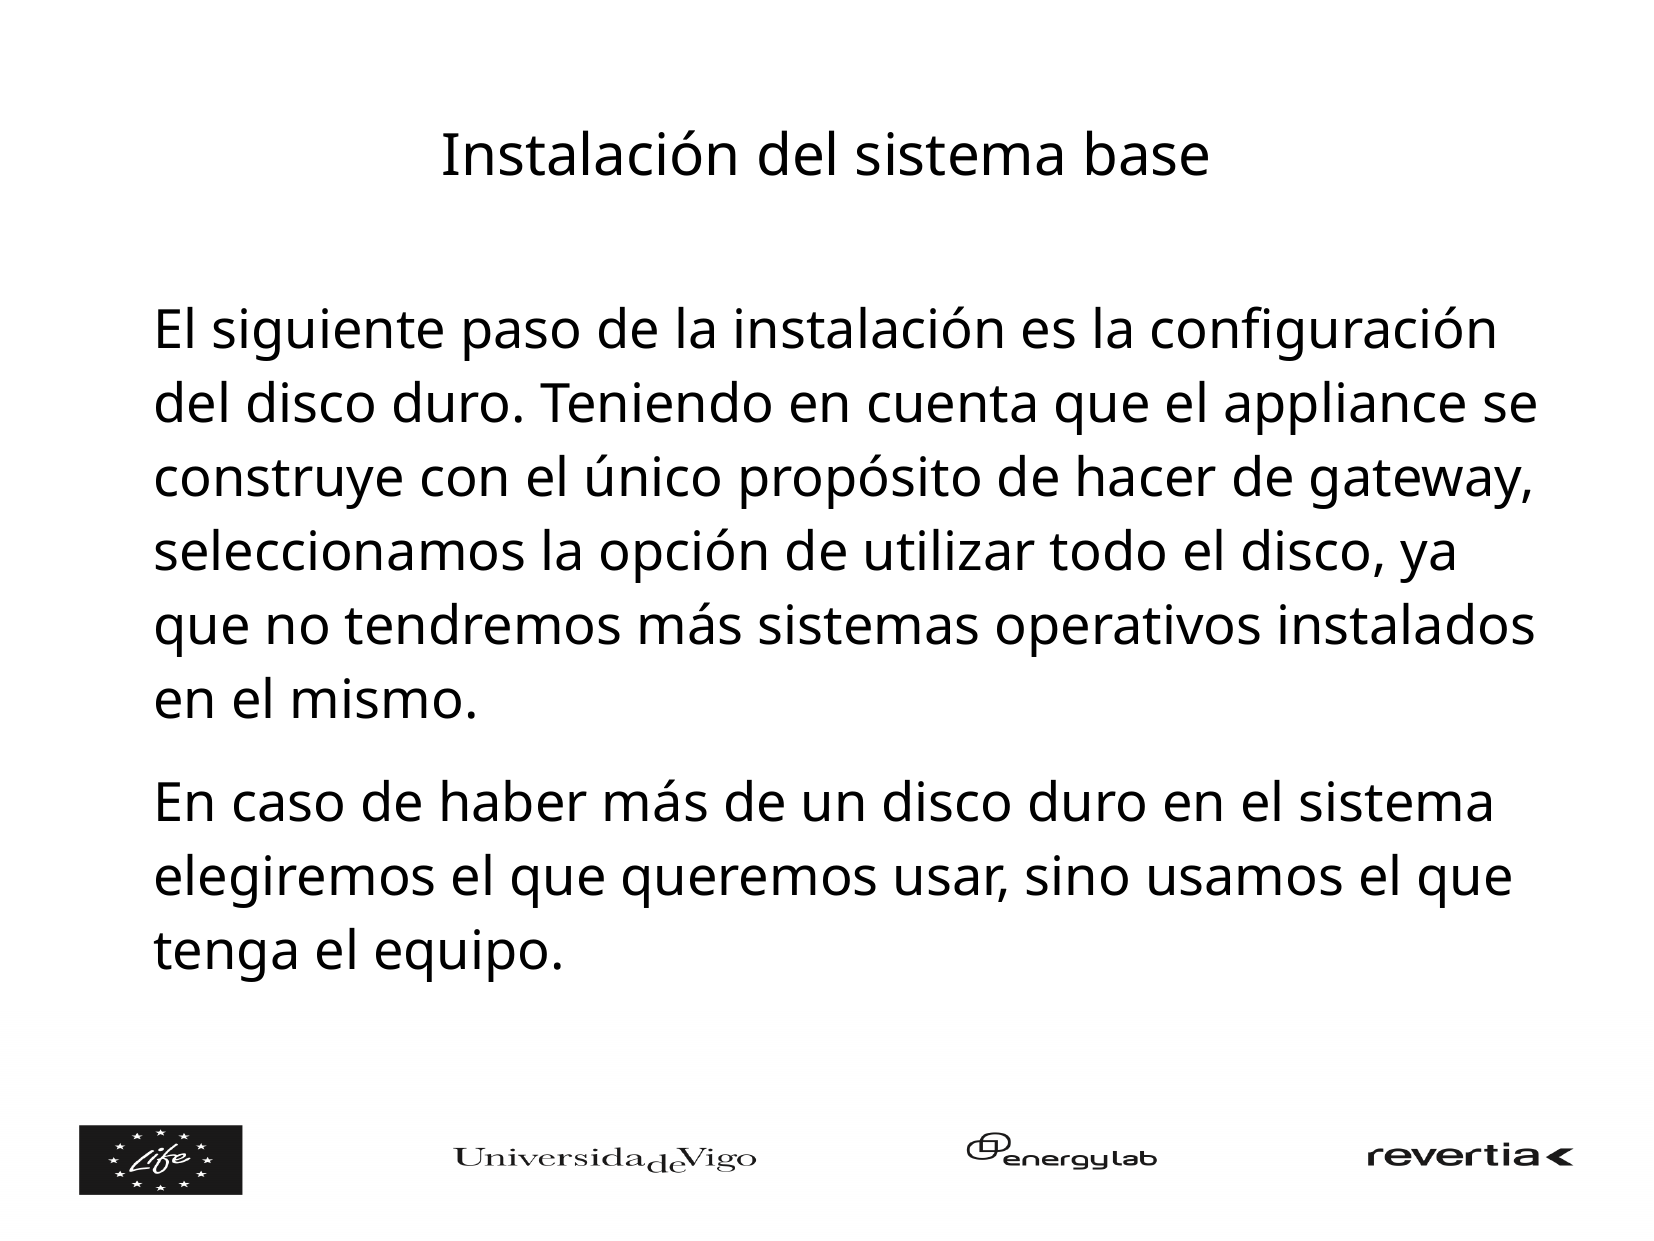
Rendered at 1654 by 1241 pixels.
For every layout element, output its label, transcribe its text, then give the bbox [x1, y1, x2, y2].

picture [0, 1009, 1654, 1241]
title Instalación del sistema base [82, 49, 1571, 257]
list El siguiente paso de la instalación es la configuración del disco duro. Teniendo en cuenta que el appliance se construye con el único propósito de hacer de gateway, seleccionamos la opción de utilizar todo el disco, ya que no tendremos más sistemas operativos instalados en el mismo. En caso de haber más de un disco duro en el sistema elegiremos el que queremos usar, sino usamos el que tenga el equipo. [82, 290, 1571, 1010]
